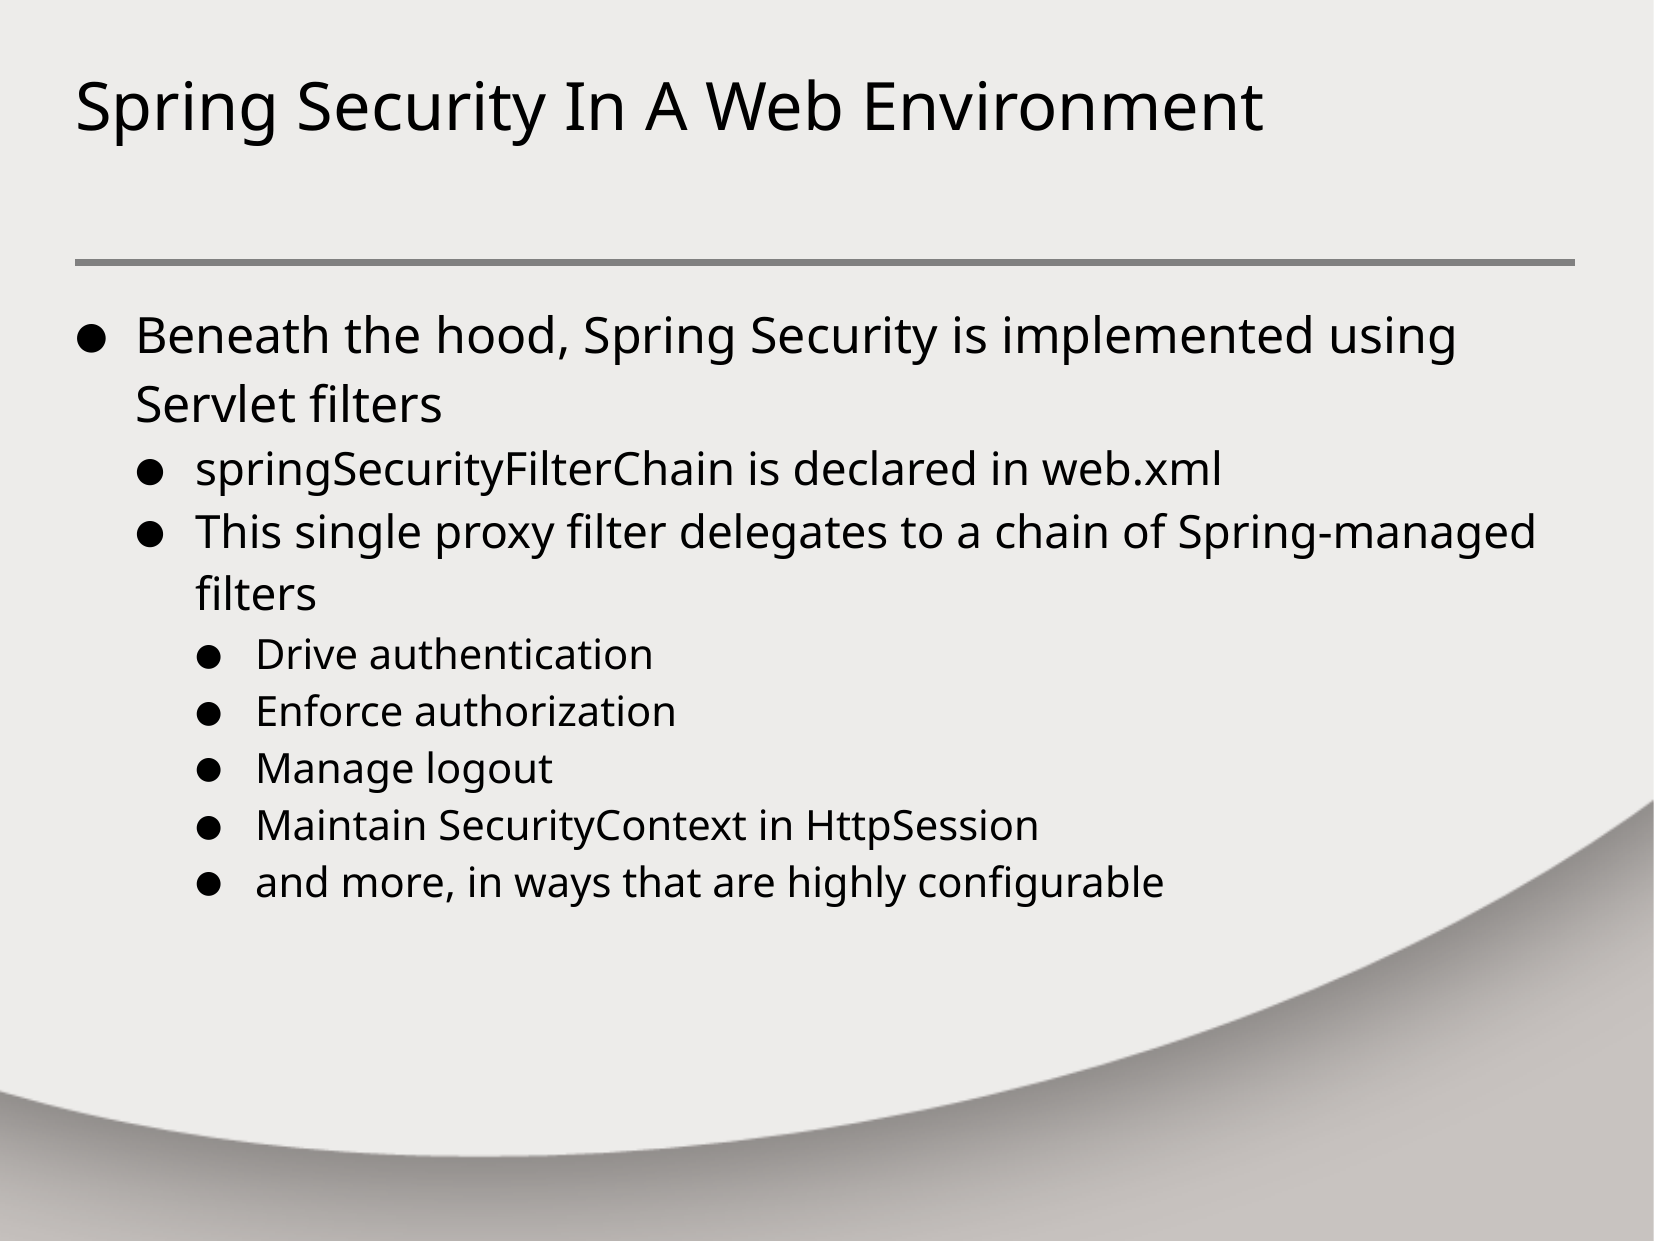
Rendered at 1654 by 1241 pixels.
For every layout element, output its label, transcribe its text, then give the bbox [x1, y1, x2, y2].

picture [0, 0, 1654, 1241]
title Spring Security In A Web Environment [75, 75, 1576, 226]
list Beneath the hood, Spring Security is implemented using Servlet filters springSecurityFilterChain is declared in web.xml This single proxy filter delegates to a chain of Spring-managed filters Drive authentication Enforce authorization Manage logout Maintain SecurityContext in HttpSession and more, in ways that are highly configurable [75, 300, 1576, 1163]
